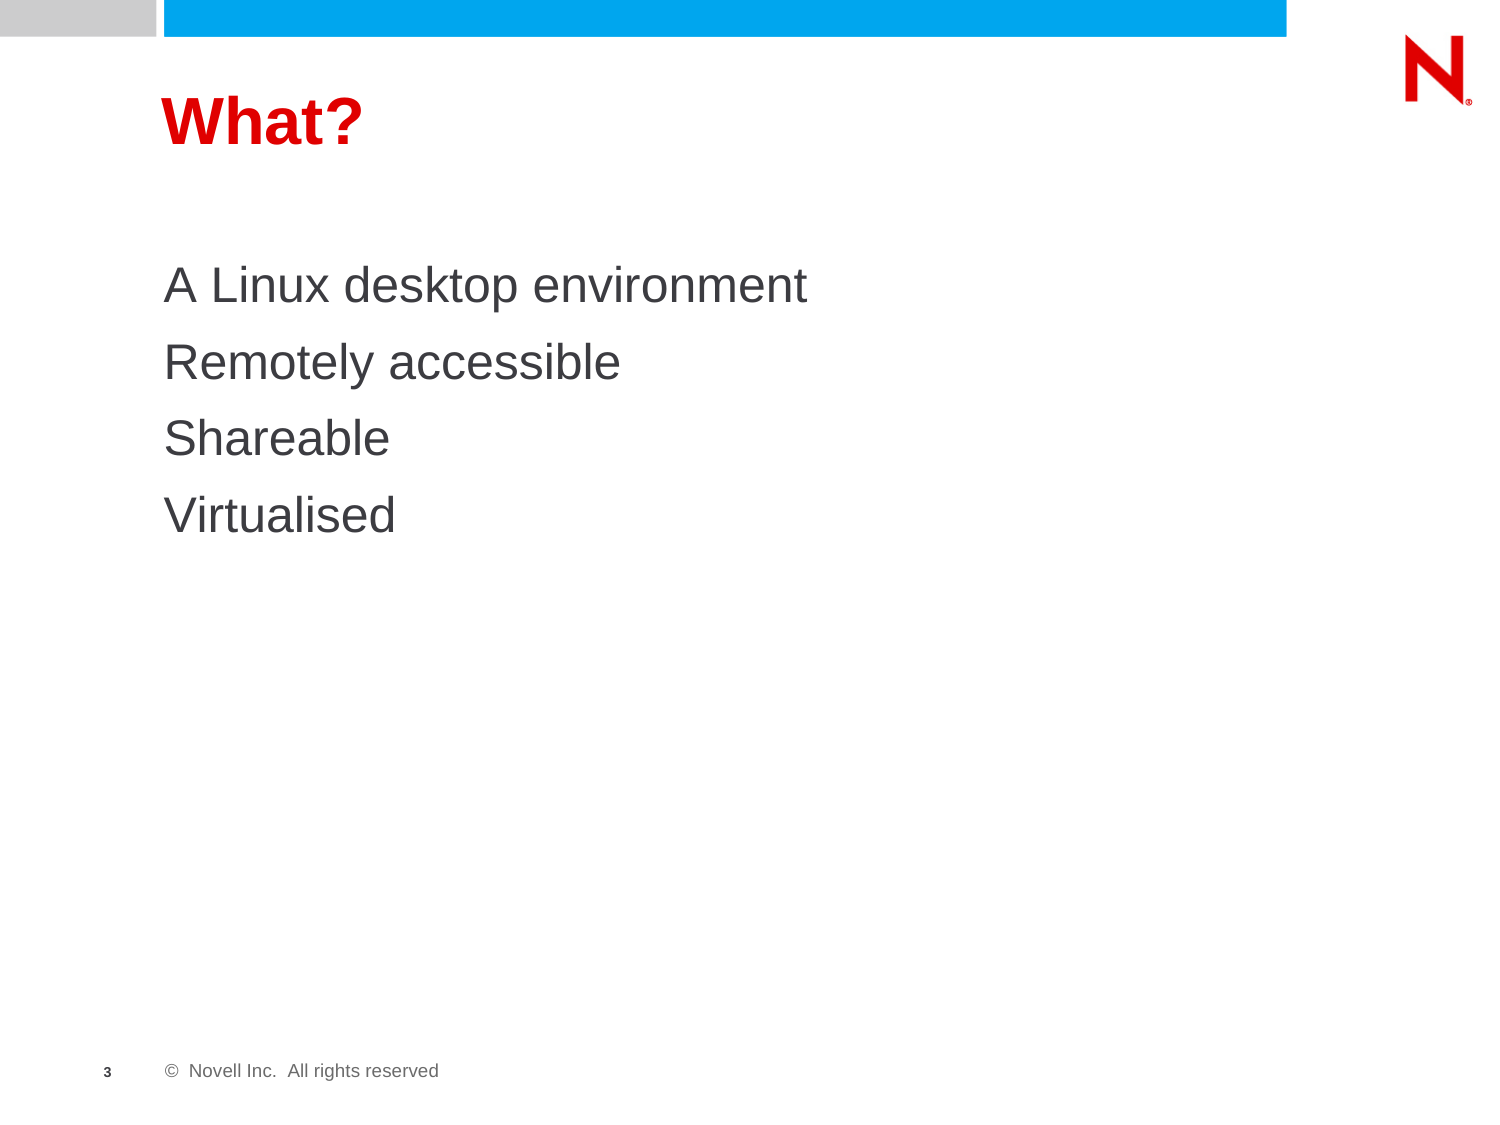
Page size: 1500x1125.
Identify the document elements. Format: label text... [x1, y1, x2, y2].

picture [1403, 32, 1473, 107]
list A Linux desktop environment Remotely accessible Shareable Virtualised [163, 254, 1404, 986]
title What? [161, 41, 1383, 205]
